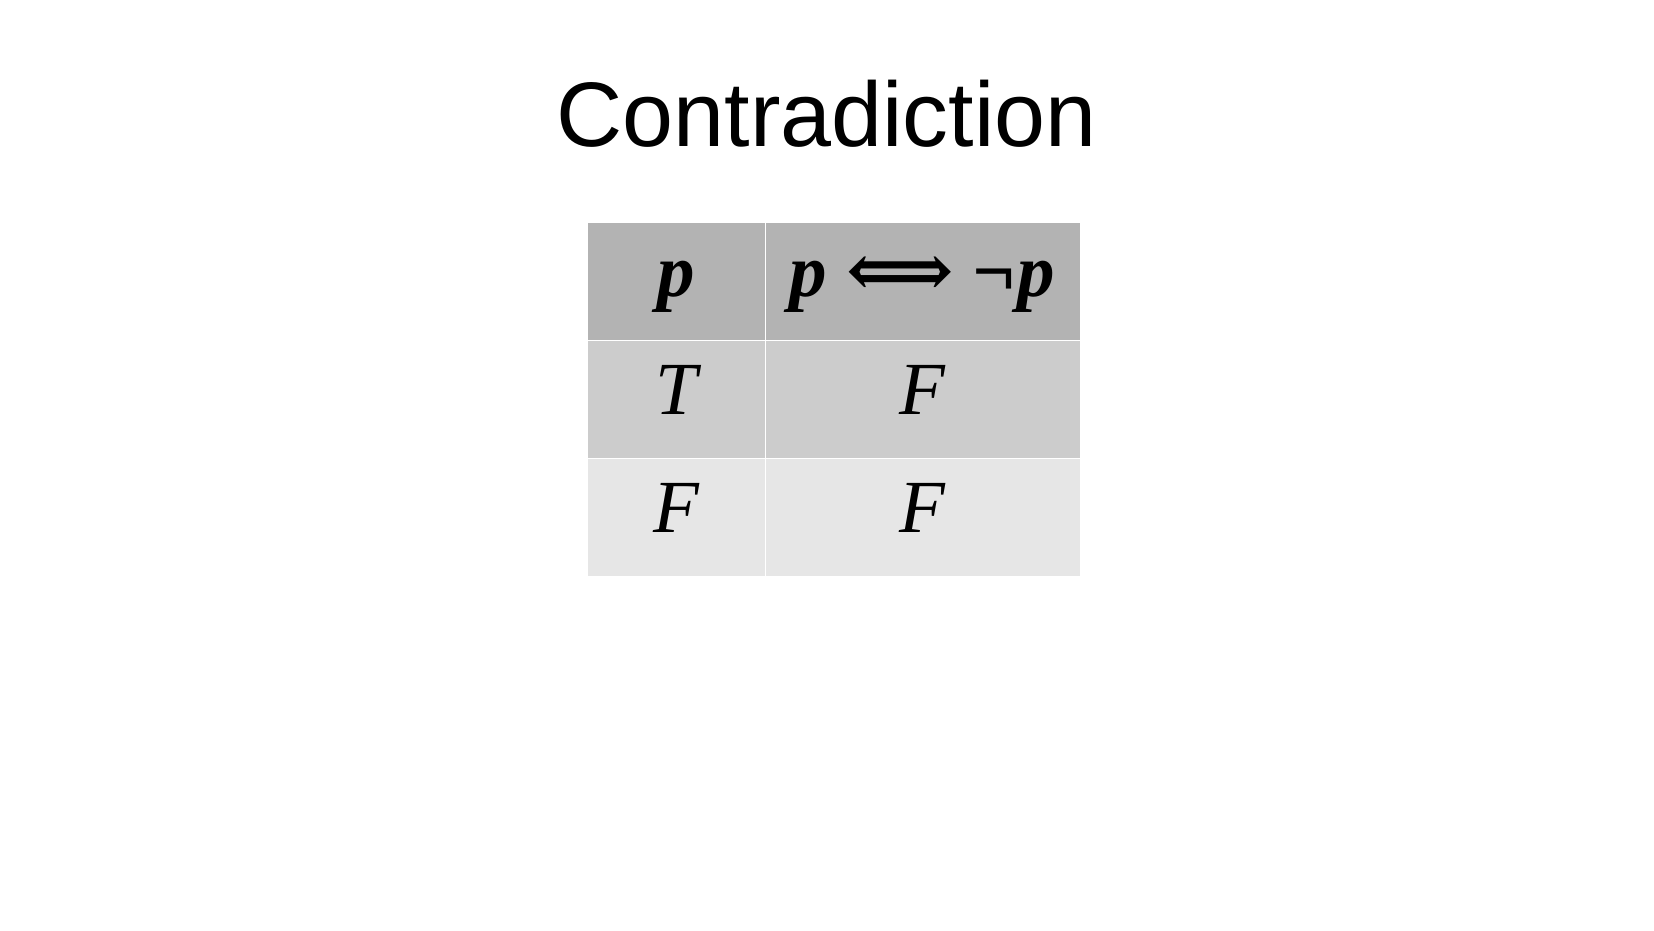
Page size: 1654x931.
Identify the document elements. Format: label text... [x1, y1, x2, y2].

table_cell F [588, 459, 765, 576]
table_cell F [766, 459, 1080, 576]
table_header p ⟺ ¬p [766, 223, 1080, 340]
table_cell F [766, 341, 1080, 458]
title Contradiction [82, 37, 1571, 193]
table_header p [588, 223, 765, 340]
table_cell T [588, 341, 765, 458]
